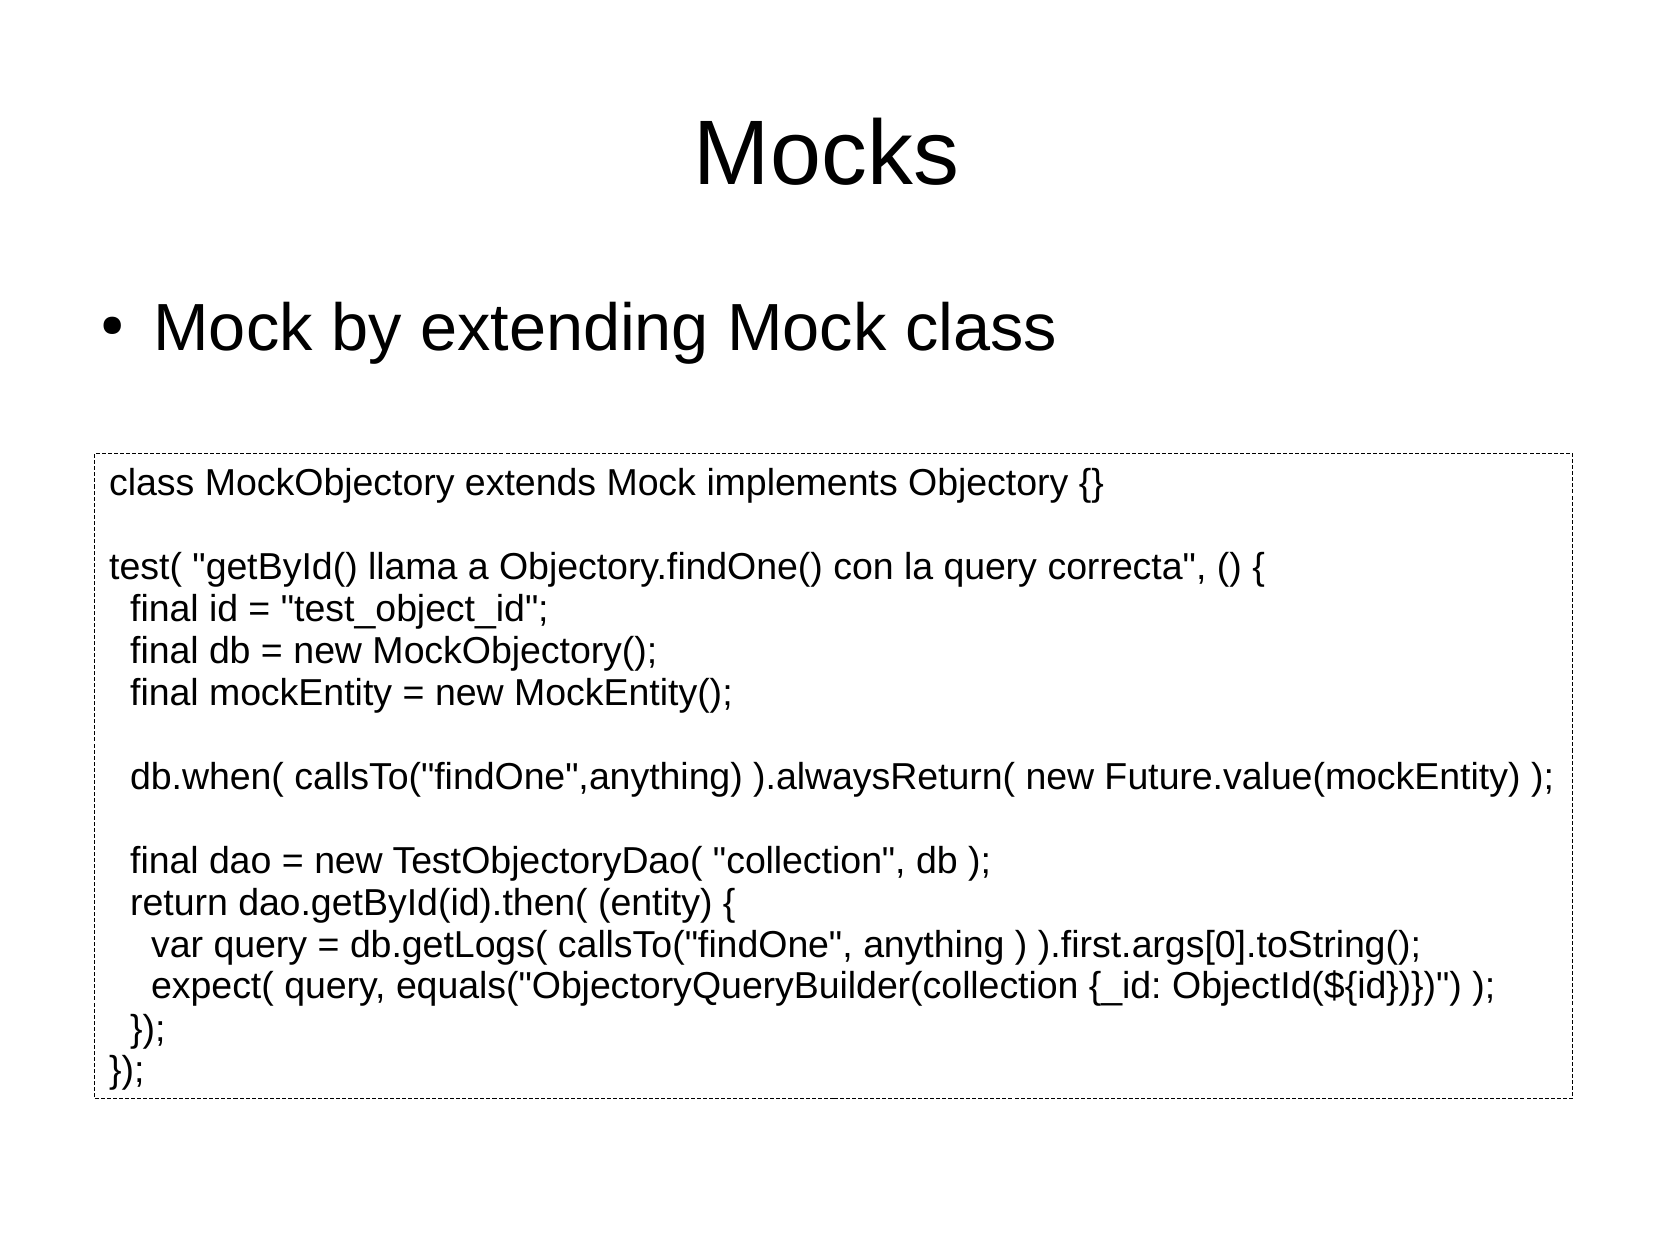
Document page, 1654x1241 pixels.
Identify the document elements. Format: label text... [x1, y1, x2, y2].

text_box class MockObjectory extends Mock implements Objectory {} test( "getById() llama a Objectory.findOne() con la query correcta", () { final id = "test_object_id"; final db = new MockObjectory(); final mockEntity = new MockEntity(); db.when( callsTo("findOne",anything) ).alwaysReturn( new Future.value(mockEntity) ); final dao = new TestObjectoryDao( "collection", db ); return dao.getById(id).then( (entity) { var query = db.getLogs( callsTo("findOne", anything ) ).first.args[0].toString(); expect( query, equals("ObjectoryQueryBuilder(collection {_id: ObjectId(${id})})") ); }); }); [94, 453, 1573, 1099]
title Mocks [82, 49, 1571, 257]
list Mock by extending Mock class [82, 290, 1571, 378]
